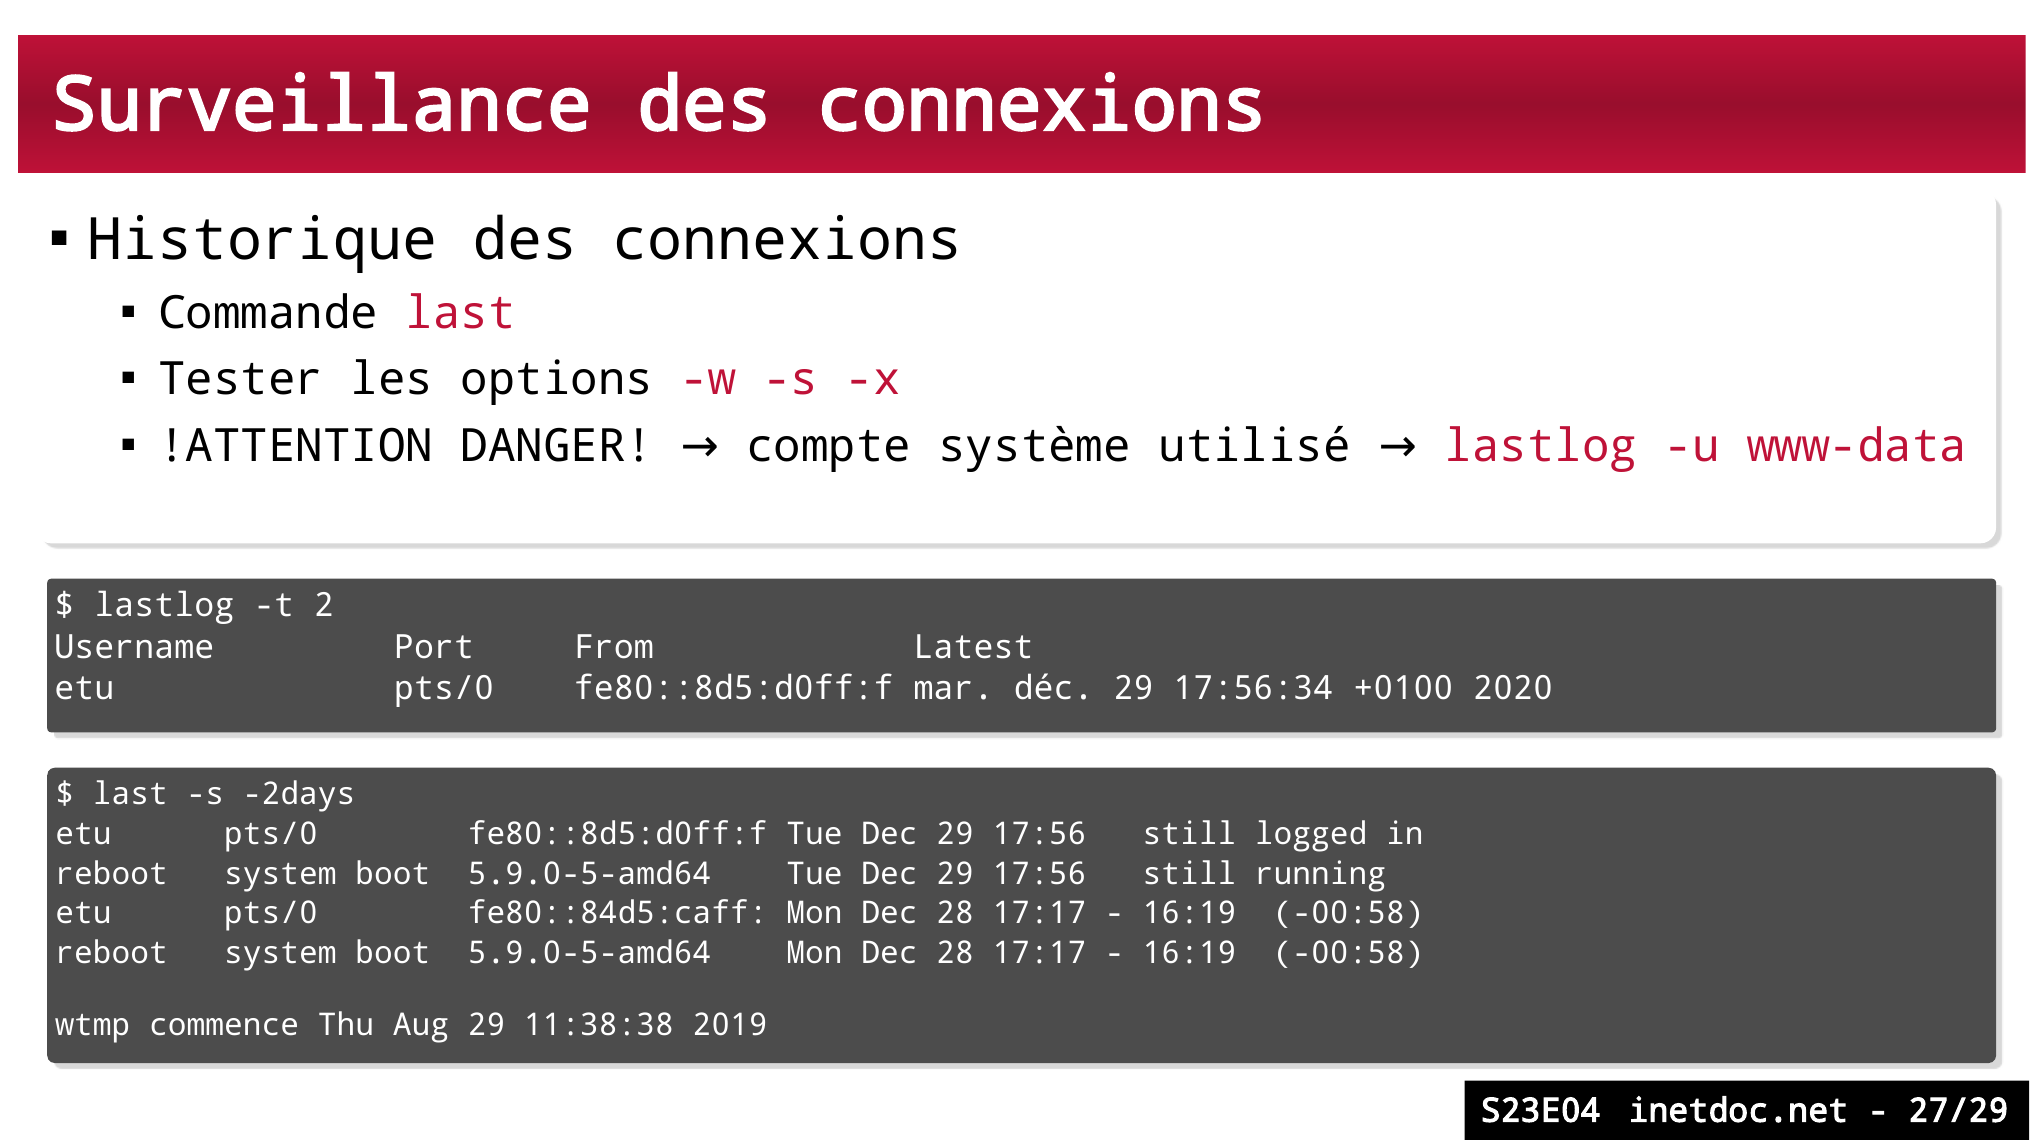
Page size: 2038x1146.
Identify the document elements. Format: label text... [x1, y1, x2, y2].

text_box S23E04 inetdoc.net - <numéro>/29 [1464, 1080, 2030, 1140]
text_box $ lastlog -t 2 Username Port From Latest etu pts/0 fe80::8d5:d0ff:f mar. déc. 29 17:56:34 +0100 2020 [47, 578, 1997, 733]
text_box $ last -s -2days etu pts/0 fe80::8d5:d0ff:f Tue Dec 29 17:56 still logged in reboot system boot 5.9.0-5-amd64 Tue Dec 29 17:56 still running etu pts/0 fe80::84d5:caff: Mon Dec 28 17:17 - 16:19 (-00:58) reboot system boot 5.9.0-5-amd64 Mon Dec 28 17:17 - 16:19 (-00:58) wtmp commence Thu Aug 29 11:38:38 2019 [47, 767, 1997, 1064]
text_box Surveillance des connexions [17, 35, 2026, 174]
text_box Historique des connexions Commande last Tester les options -w -s -x !ATTENTION DANGER! → compte système utilisé → lastlog -u www-data [35, 188, 1997, 544]
